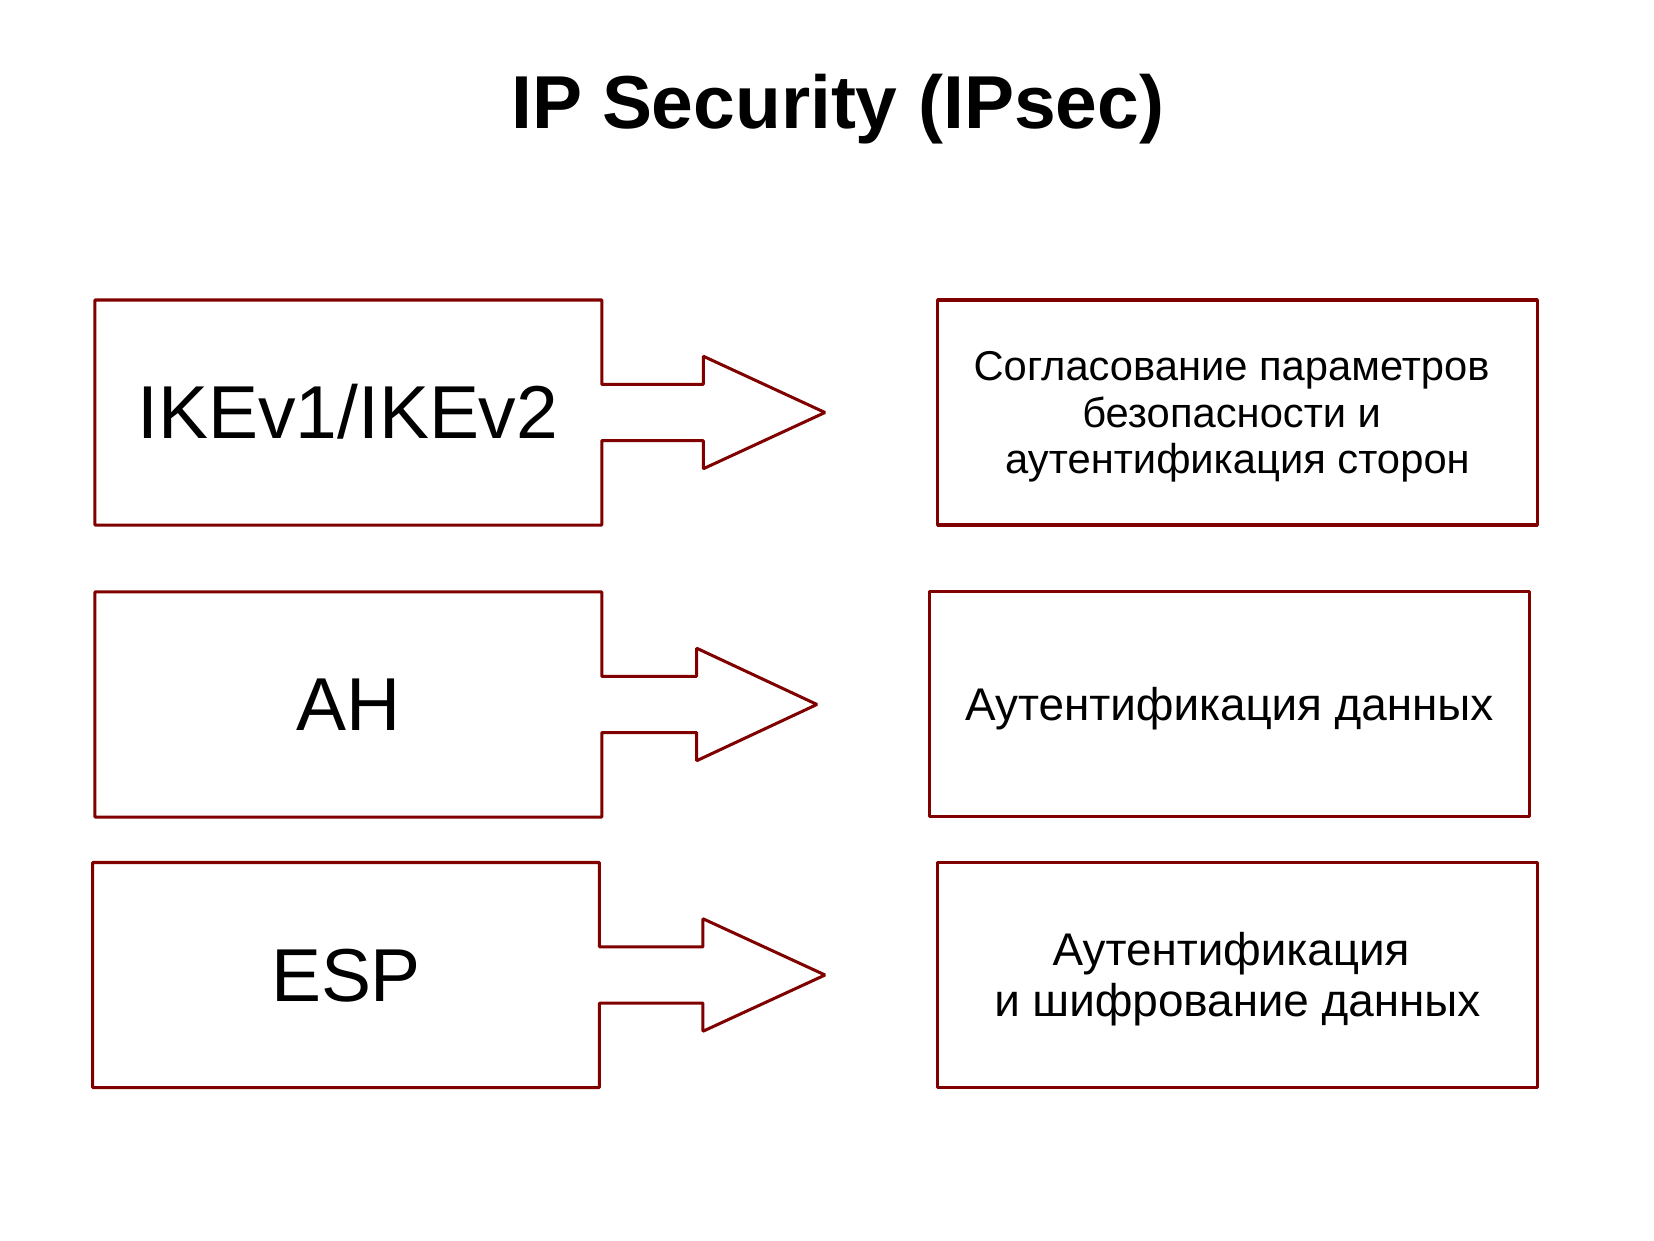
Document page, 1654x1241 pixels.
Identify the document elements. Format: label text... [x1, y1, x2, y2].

text_box ESP [92, 862, 826, 1088]
text_box Аутентификация данных [929, 591, 1530, 817]
text_box IKEv1/IKEv2 [94, 300, 826, 526]
text_box AH [94, 591, 817, 818]
text_box Аутентификация и шифрование данных [937, 862, 1538, 1088]
text_box Согласование параметров безопасности и аутентификация сторон [937, 300, 1538, 526]
text_box IP Security (IPsec) [64, 37, 1613, 151]
